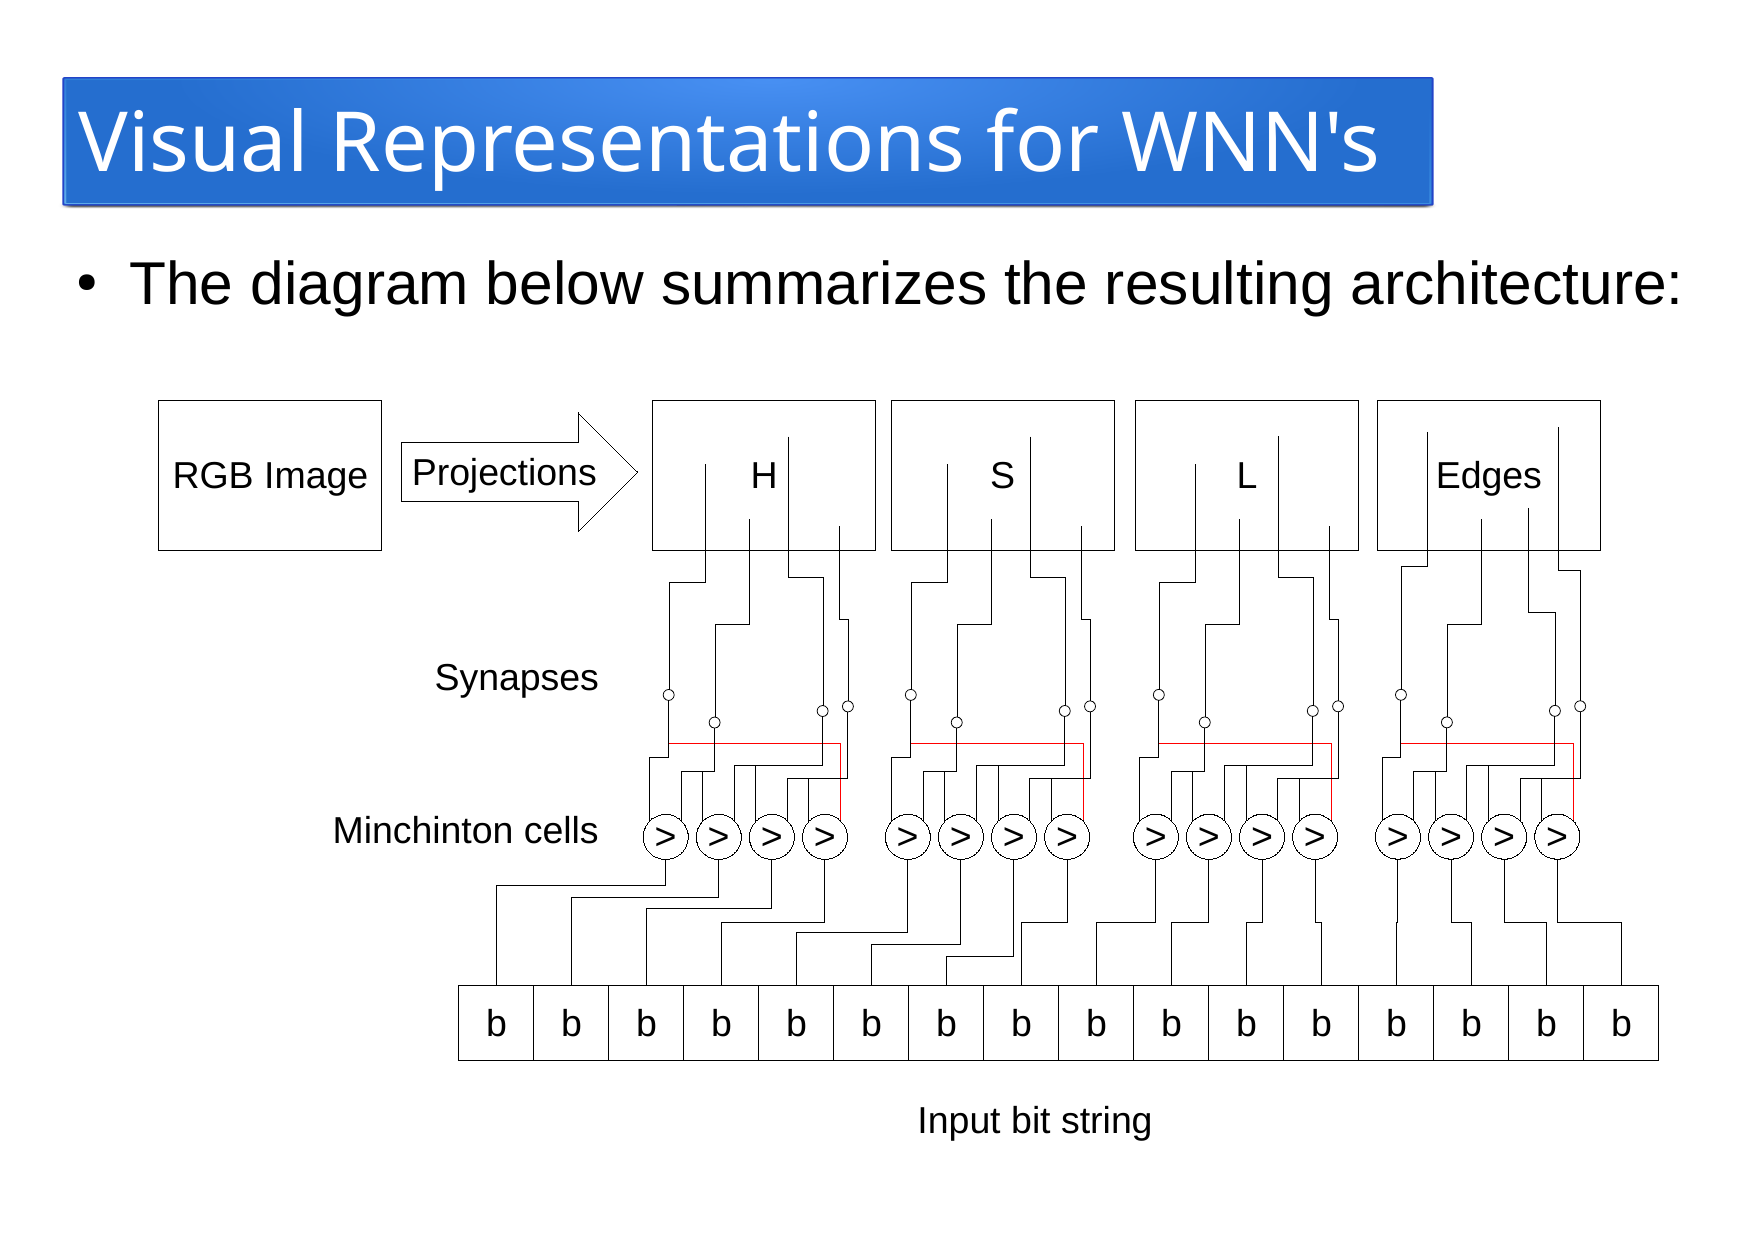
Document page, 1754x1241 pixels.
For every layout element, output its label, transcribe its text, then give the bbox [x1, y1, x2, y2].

text_box b [983, 985, 1058, 1061]
text_box RGB Image [158, 400, 382, 551]
text_box H [652, 400, 876, 551]
text_box > [749, 814, 795, 860]
text_box b [758, 985, 833, 1061]
text_box > [1534, 814, 1580, 860]
text_box > [938, 814, 984, 860]
text_box b [1583, 985, 1659, 1061]
title Visual Representations for WNN's [78, 80, 1429, 198]
text_box > [885, 814, 931, 860]
text_box Synapses [419, 649, 614, 706]
text_box > [1375, 814, 1421, 860]
text_box L [1135, 400, 1359, 551]
picture [58, 77, 1439, 209]
text_box > [643, 814, 689, 860]
text_box b [1133, 985, 1208, 1061]
text_box Input bit string [902, 1091, 1168, 1149]
text_box b [533, 985, 608, 1061]
text_box Minchinton cells [318, 802, 614, 860]
list The diagram below summarizes the resulting architecture: [58, 249, 1696, 342]
text_box b [1283, 985, 1358, 1061]
text_box b [833, 985, 908, 1061]
text_box b [1358, 985, 1433, 1061]
text_box > [1044, 814, 1090, 860]
text_box b [608, 985, 683, 1061]
text_box > [1133, 814, 1179, 860]
text_box > [802, 814, 848, 860]
text_box S [891, 400, 1115, 551]
text_box b [1433, 985, 1508, 1061]
text_box > [1239, 814, 1285, 860]
text_box Edges [1377, 400, 1601, 551]
text_box b [458, 985, 533, 1061]
text_box > [1186, 814, 1232, 860]
text_box > [1428, 814, 1474, 860]
text_box > [1292, 814, 1338, 860]
text_box > [696, 814, 742, 860]
text_box b [683, 985, 758, 1061]
text_box > [991, 814, 1037, 860]
text_box b [1208, 985, 1283, 1061]
text_box b [1058, 985, 1133, 1061]
text_box b [1508, 985, 1583, 1061]
text_box b [908, 985, 983, 1061]
text_box Projections [401, 412, 638, 532]
text_box > [1481, 814, 1527, 860]
